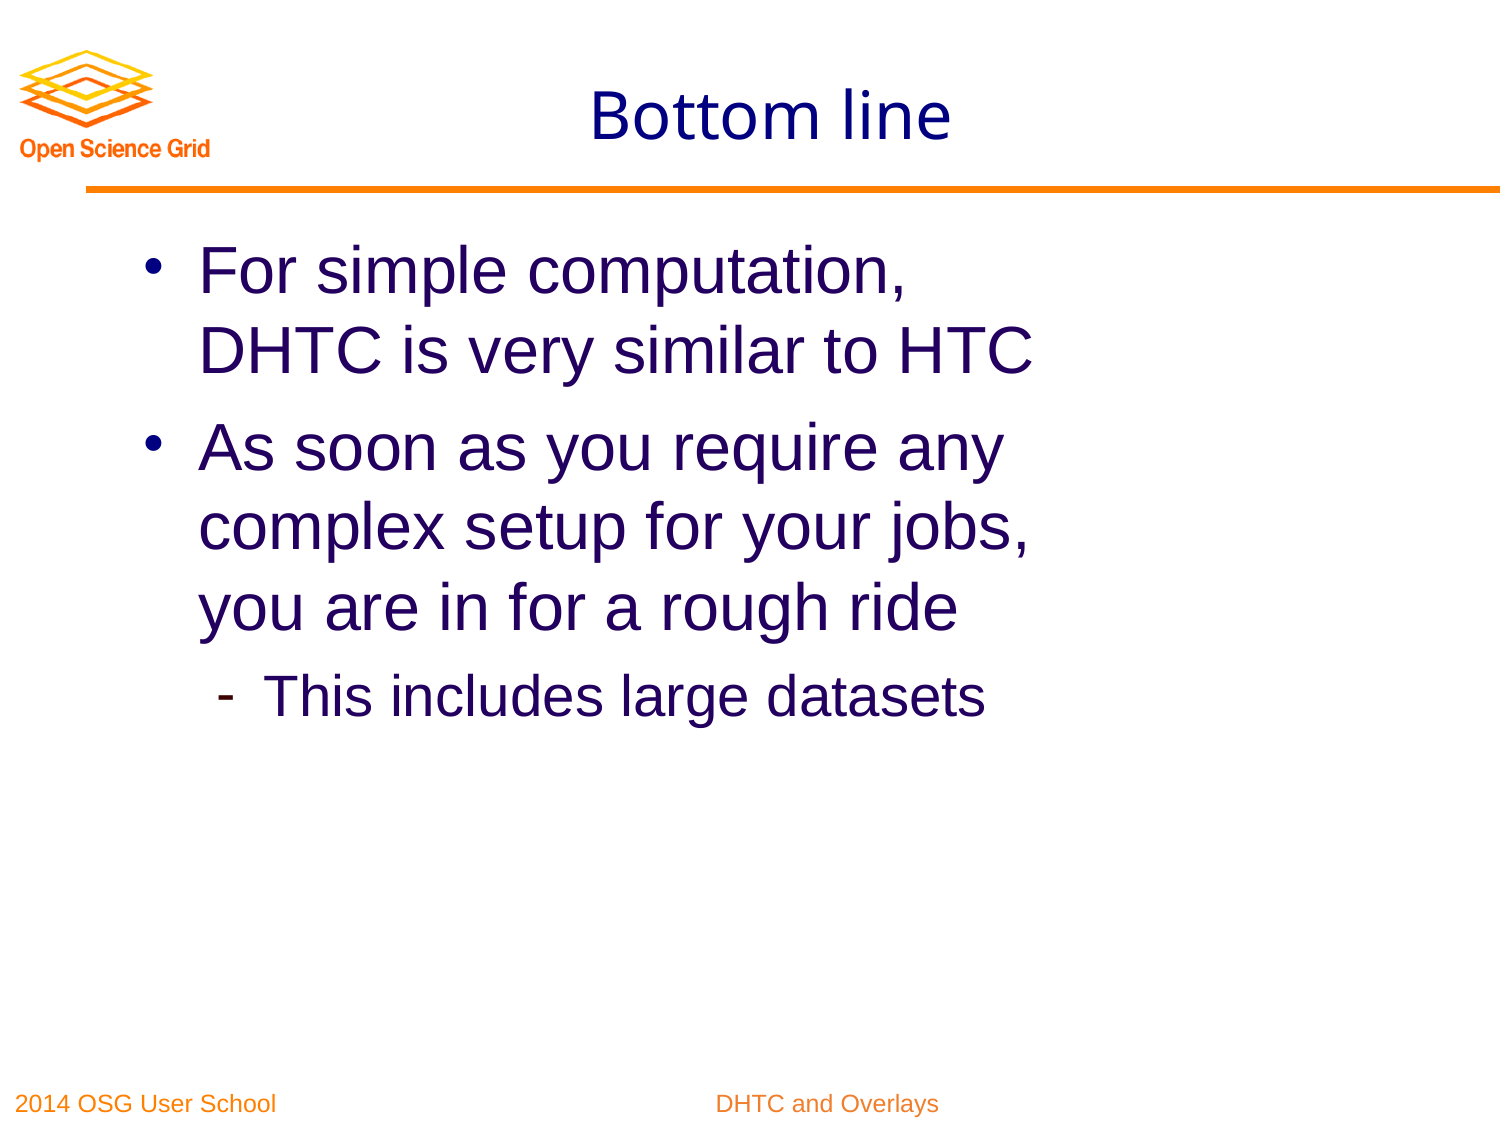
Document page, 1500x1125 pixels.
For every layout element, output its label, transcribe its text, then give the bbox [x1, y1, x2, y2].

list For simple computation, DHTC is very similar to HTC As soon as you require any complex setup for your jobs, you are in for a rough ride This includes large datasets [127, 218, 1403, 872]
title Bottom line [201, 18, 1342, 207]
picture [0, 27, 201, 179]
